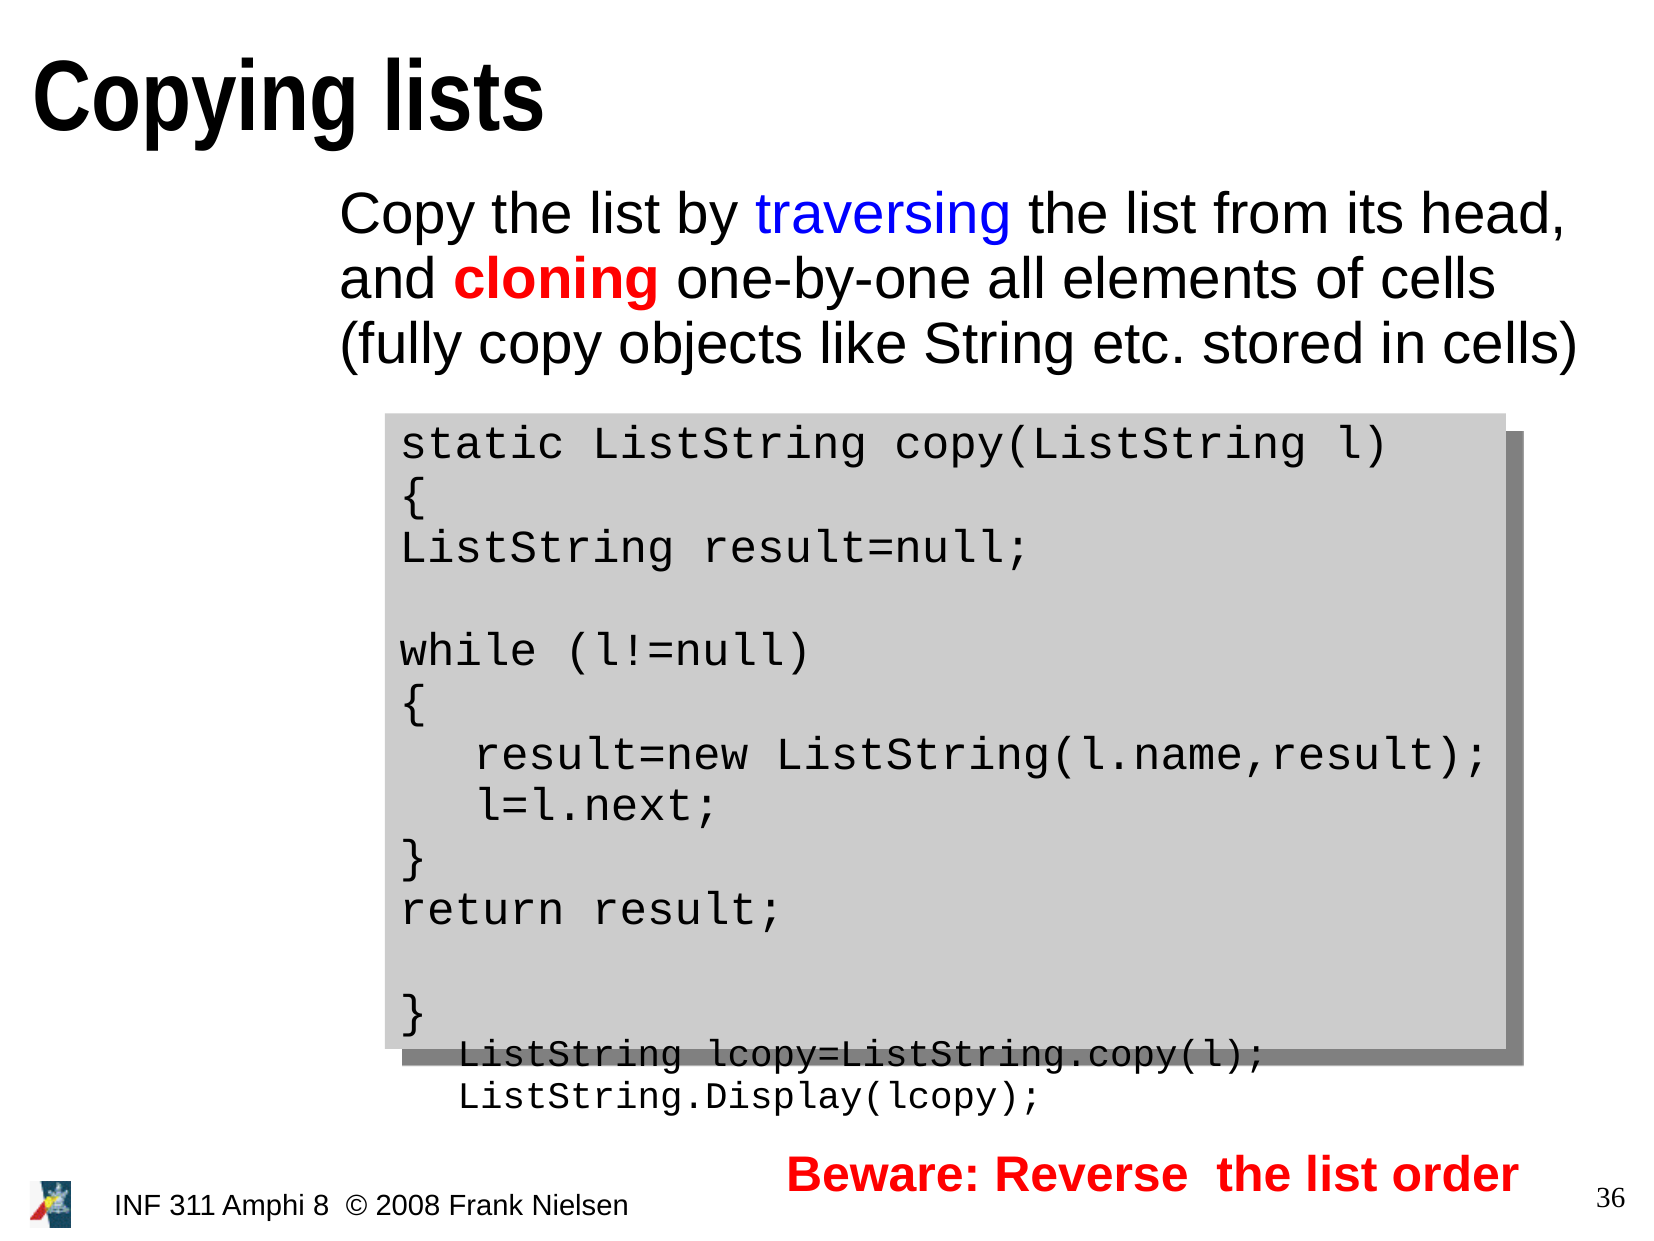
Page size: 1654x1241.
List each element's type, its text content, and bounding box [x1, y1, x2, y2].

text_box Copy the list by traversing the list from its head, and cloning one-by-one all elements of cells (fully copy objects like String etc. stored in cells) [324, 172, 1596, 384]
picture [29, 1181, 71, 1228]
text_box Beware: Reverse the list order [771, 1138, 1536, 1211]
text_box Copying lists [17, 29, 562, 159]
text_box ListString lcopy=ListString.copy(l); ListString.Display(lcopy); [442, 1027, 1283, 1123]
text_box static ListString copy(ListString l) { ListString result=null; while (l!=null) { result=new ListString(l.name,result); l=l.next; } return result; } [384, 413, 1506, 1014]
